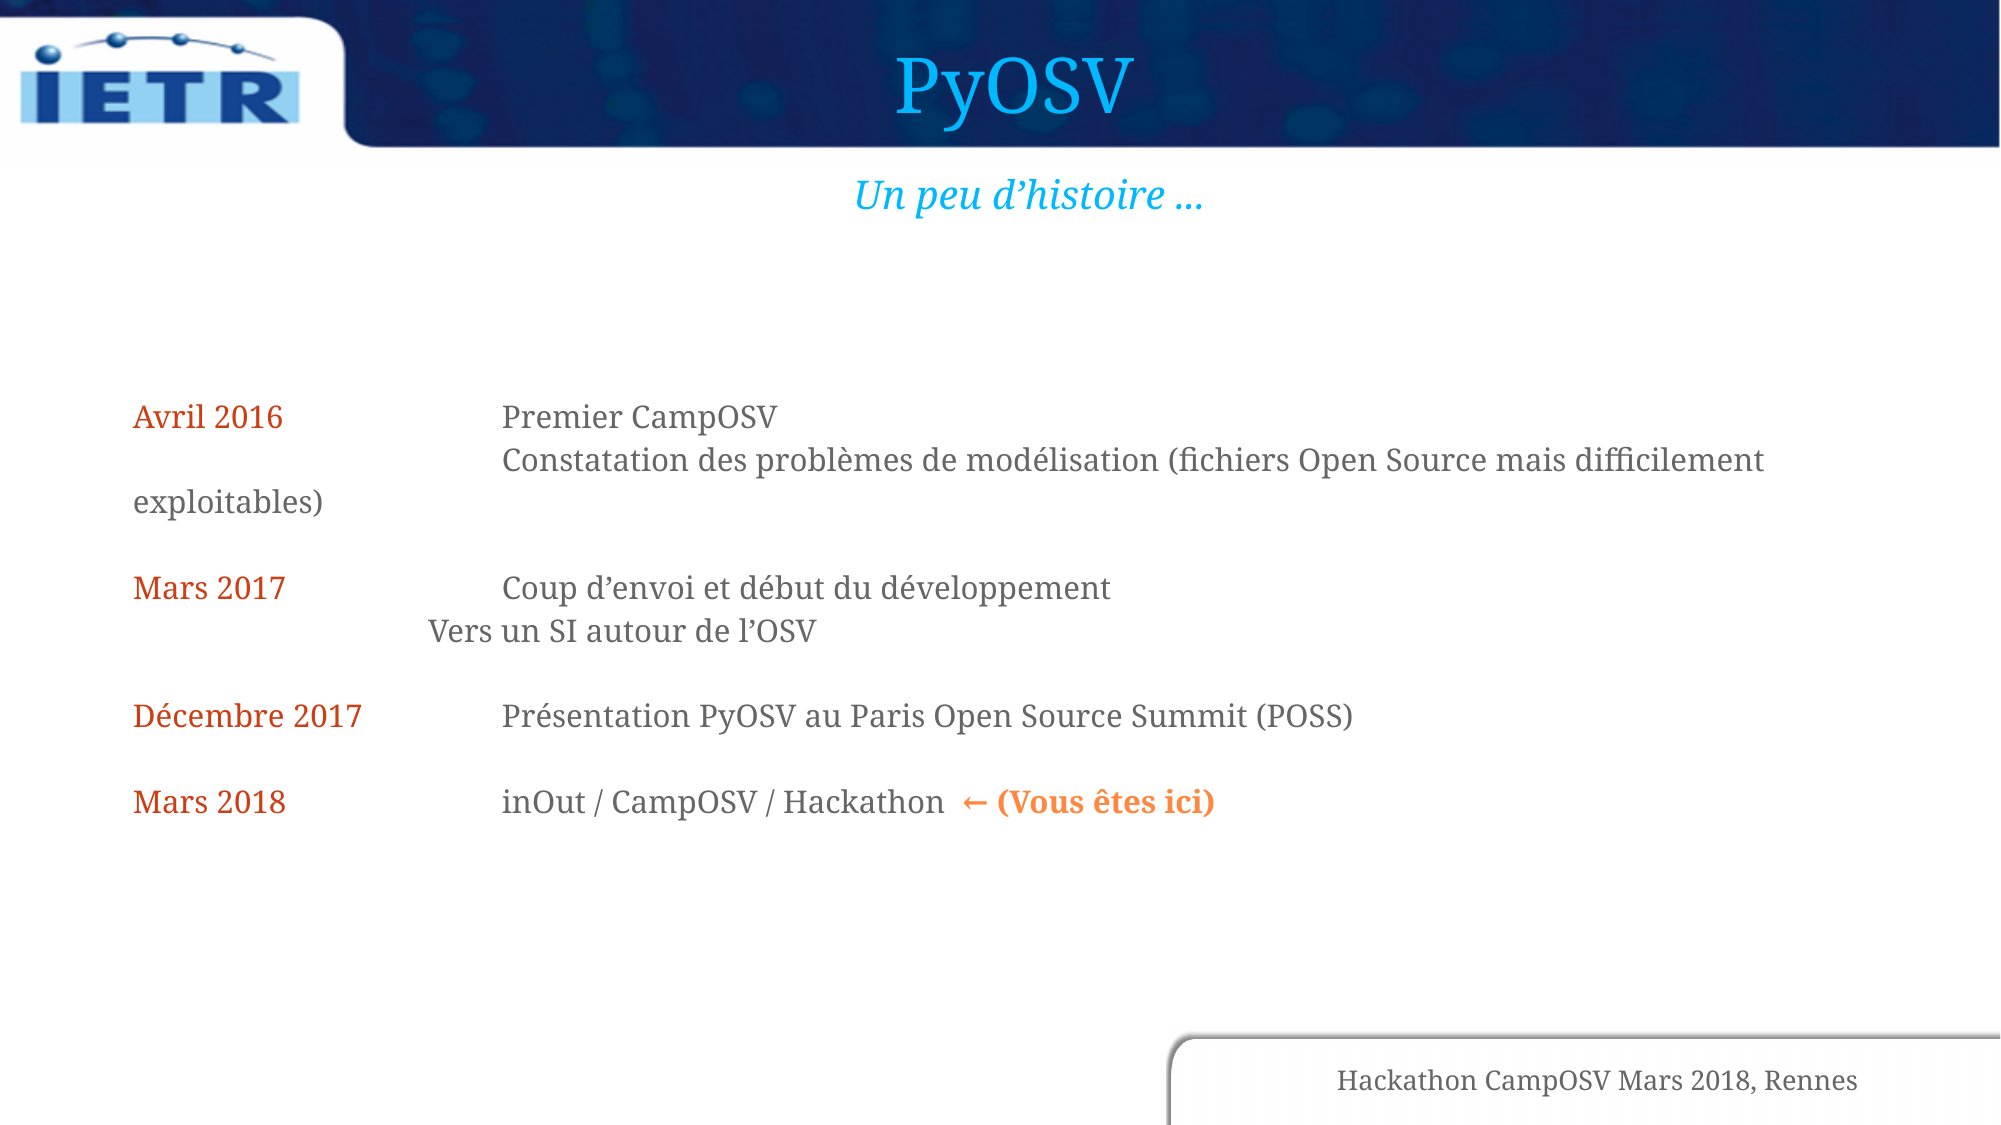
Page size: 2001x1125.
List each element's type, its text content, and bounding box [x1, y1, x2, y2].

text_box Hackathon CampOSV Mars 2018, Rennes [1322, 1054, 1864, 1106]
text_box Avril 2016 Premier CampOSV Constatation des problèmes de modélisation (fichiers Open Source mais difficilement exploitables) Mars 2017 Coup d’envoi et début du développement Vers un SI autour de l’OSV Décembre 2017 Présentation PyOSV au Paris Open Source Summit (POSS) Mars 2018 inOut / CampOSV / Hackathon ← (Vous êtes ici) [118, 259, 1867, 969]
text_box Un peu d’histoire ... [838, 159, 1188, 253]
picture [0, 0, 2000, 165]
text_box PyOSV [880, 23, 1156, 143]
picture [1166, 1024, 2001, 1125]
